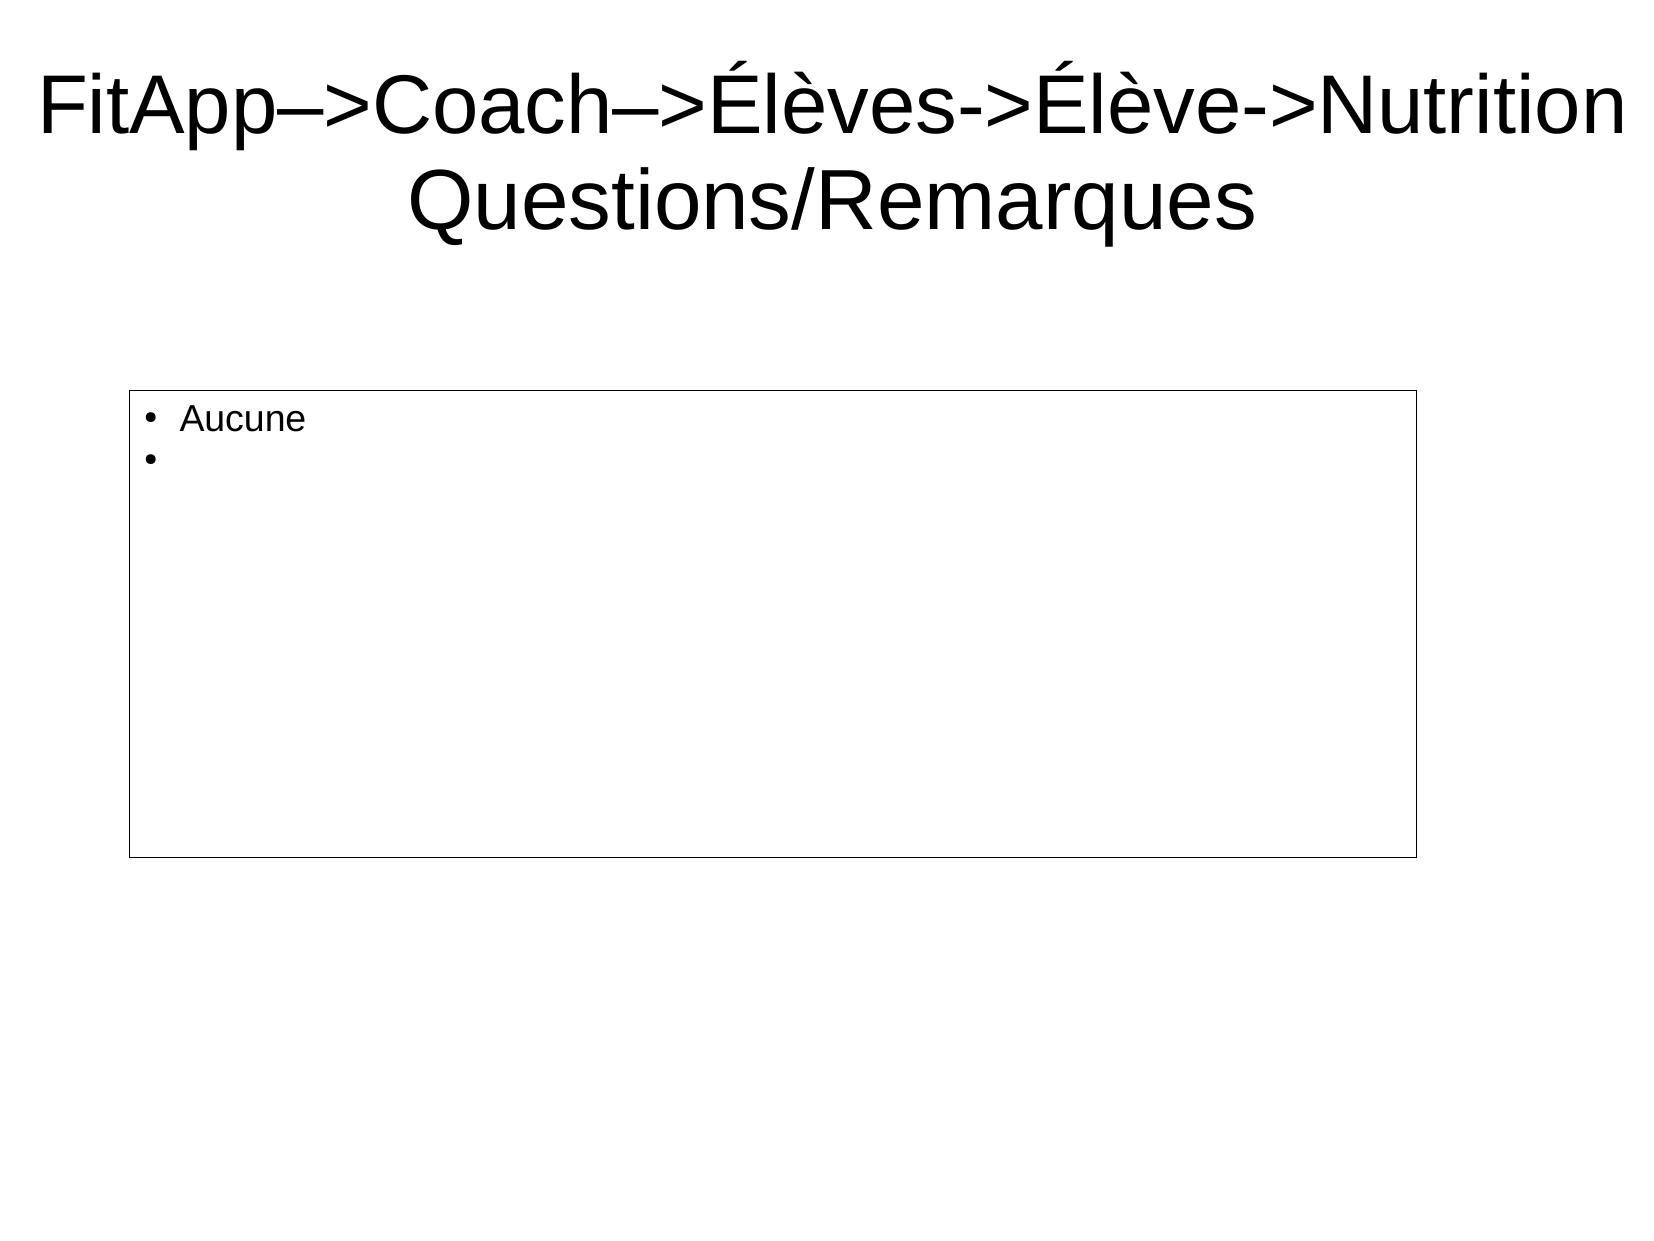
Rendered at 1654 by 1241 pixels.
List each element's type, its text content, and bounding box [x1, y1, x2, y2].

title FitApp–>Coach–>Élèves->Élève->Nutrition Questions/Remarques [35, 0, 1630, 307]
text_box Aucune [129, 390, 1417, 858]
